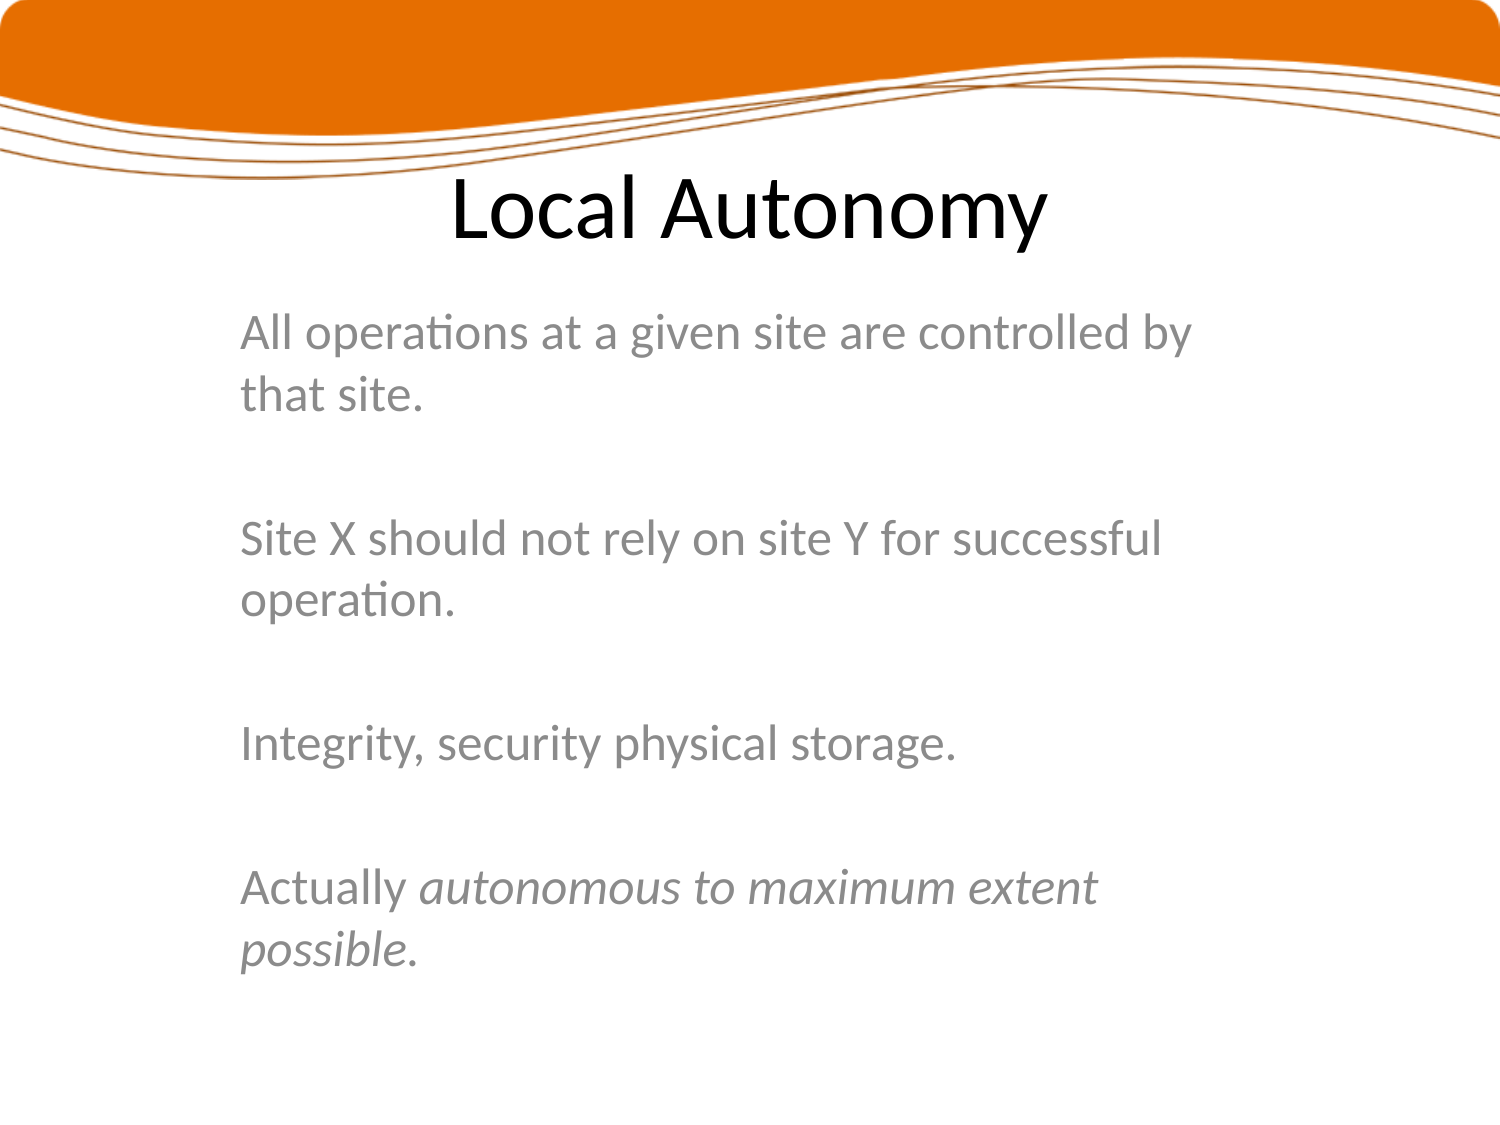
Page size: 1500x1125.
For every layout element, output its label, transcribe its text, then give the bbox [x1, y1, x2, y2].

subtitle All operations at a given site are controlled by that site. Site X should not rely on site Y for successful operation. Integrity, security physical storage. Actually autonomous to maximum extent possible. [225, 290, 1275, 988]
picture [0, 0, 1500, 180]
title Local Autonomy [75, 125, 1425, 279]
